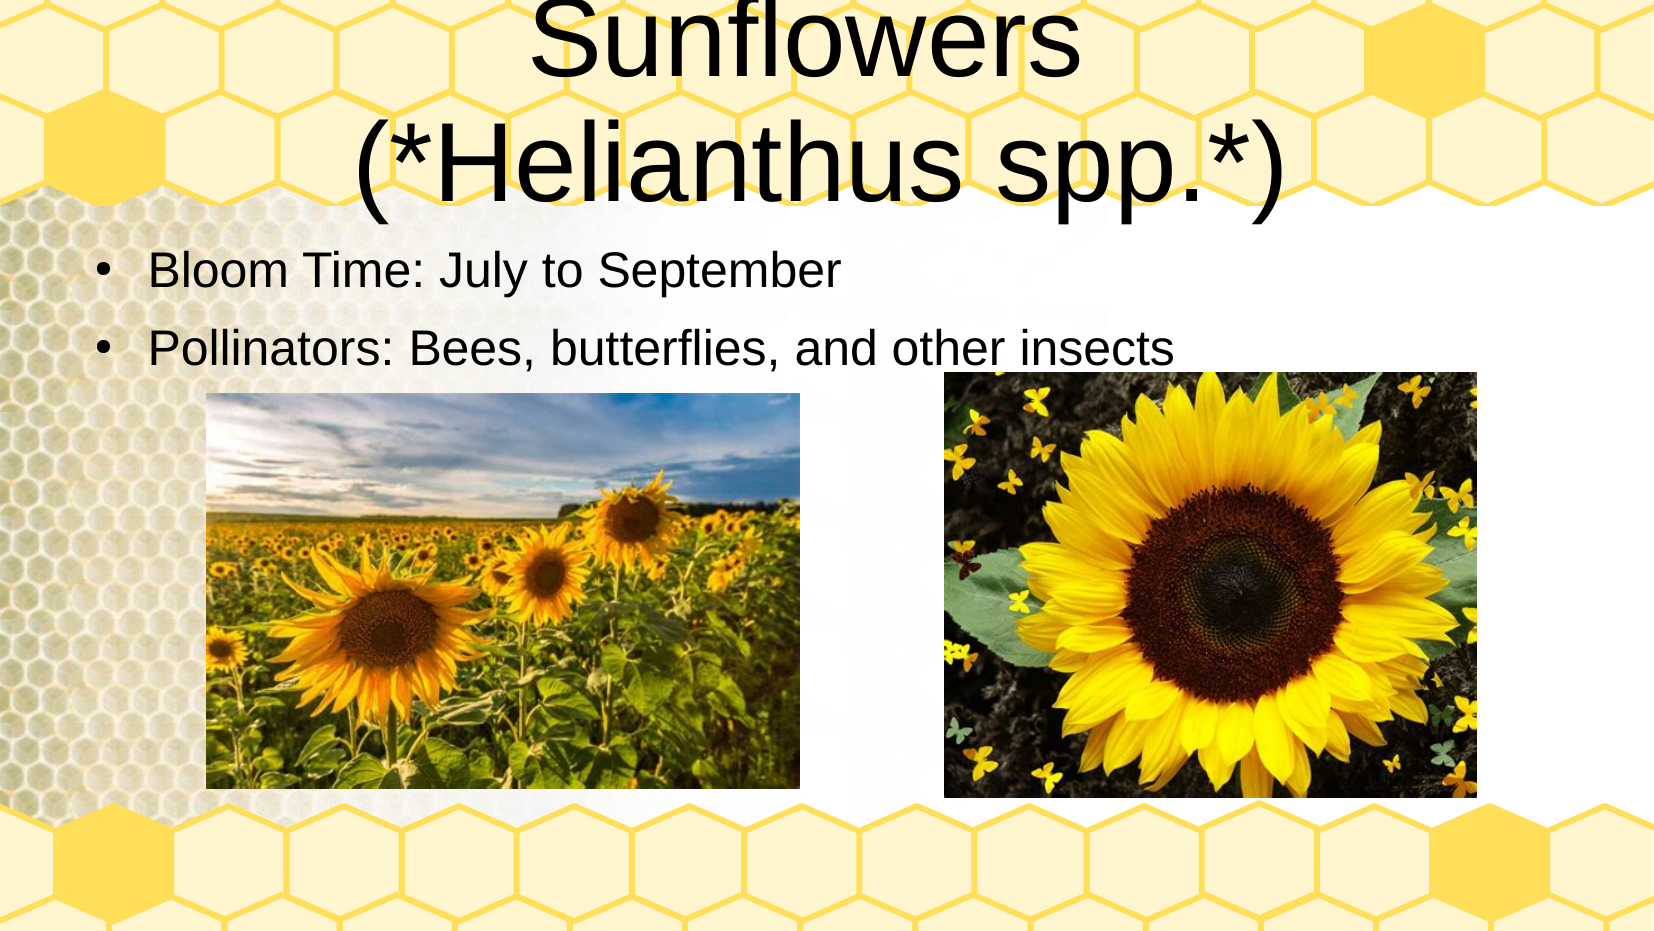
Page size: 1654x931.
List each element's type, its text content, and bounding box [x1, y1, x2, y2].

picture [0, 186, 1654, 827]
title Sunflowers (*Helianthus spp.*) [76, 0, 1565, 226]
list Bloom Time: July to September Pollinators: Bees, butterflies, and other insects [76, 242, 1565, 384]
